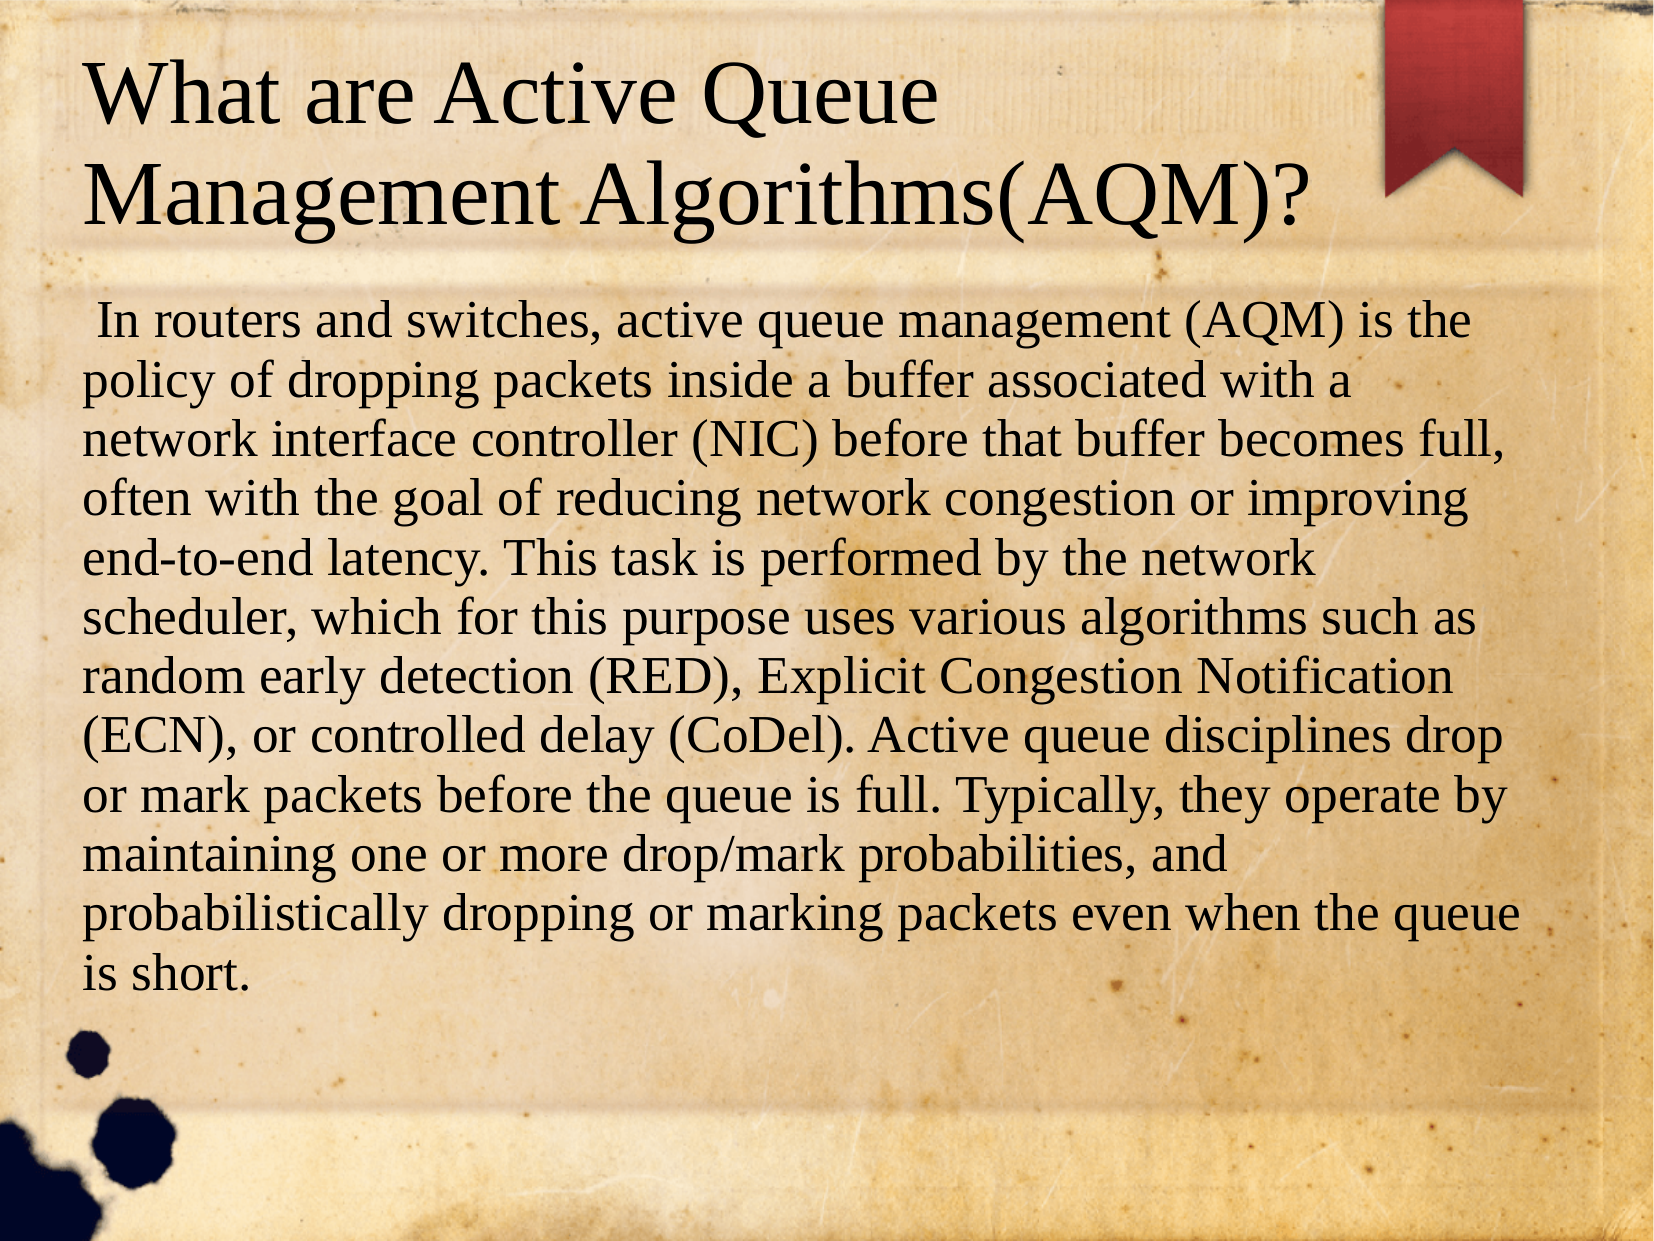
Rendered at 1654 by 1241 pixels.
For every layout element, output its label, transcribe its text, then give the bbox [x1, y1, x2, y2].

picture [0, 0, 1654, 1241]
title What are Active Queue Management Algorithms(AQM)? [82, 41, 1347, 245]
list In routers and switches, active queue management (AQM) is the policy of dropping packets inside a buffer associated with a network interface controller (NIC) before that buffer becomes full, often with the goal of reducing network congestion or improving end-to-end latency. This task is performed by the network scheduler, which for this purpose uses various algorithms such as random early detection (RED), Explicit Congestion Notification (ECN), or controlled delay (CoDel). Active queue disciplines drop or mark packets before the queue is full. Typically, they operate by maintaining one or more drop/mark probabilities, and probabilistically dropping or marking packets even when the queue is short. [82, 290, 1538, 1010]
